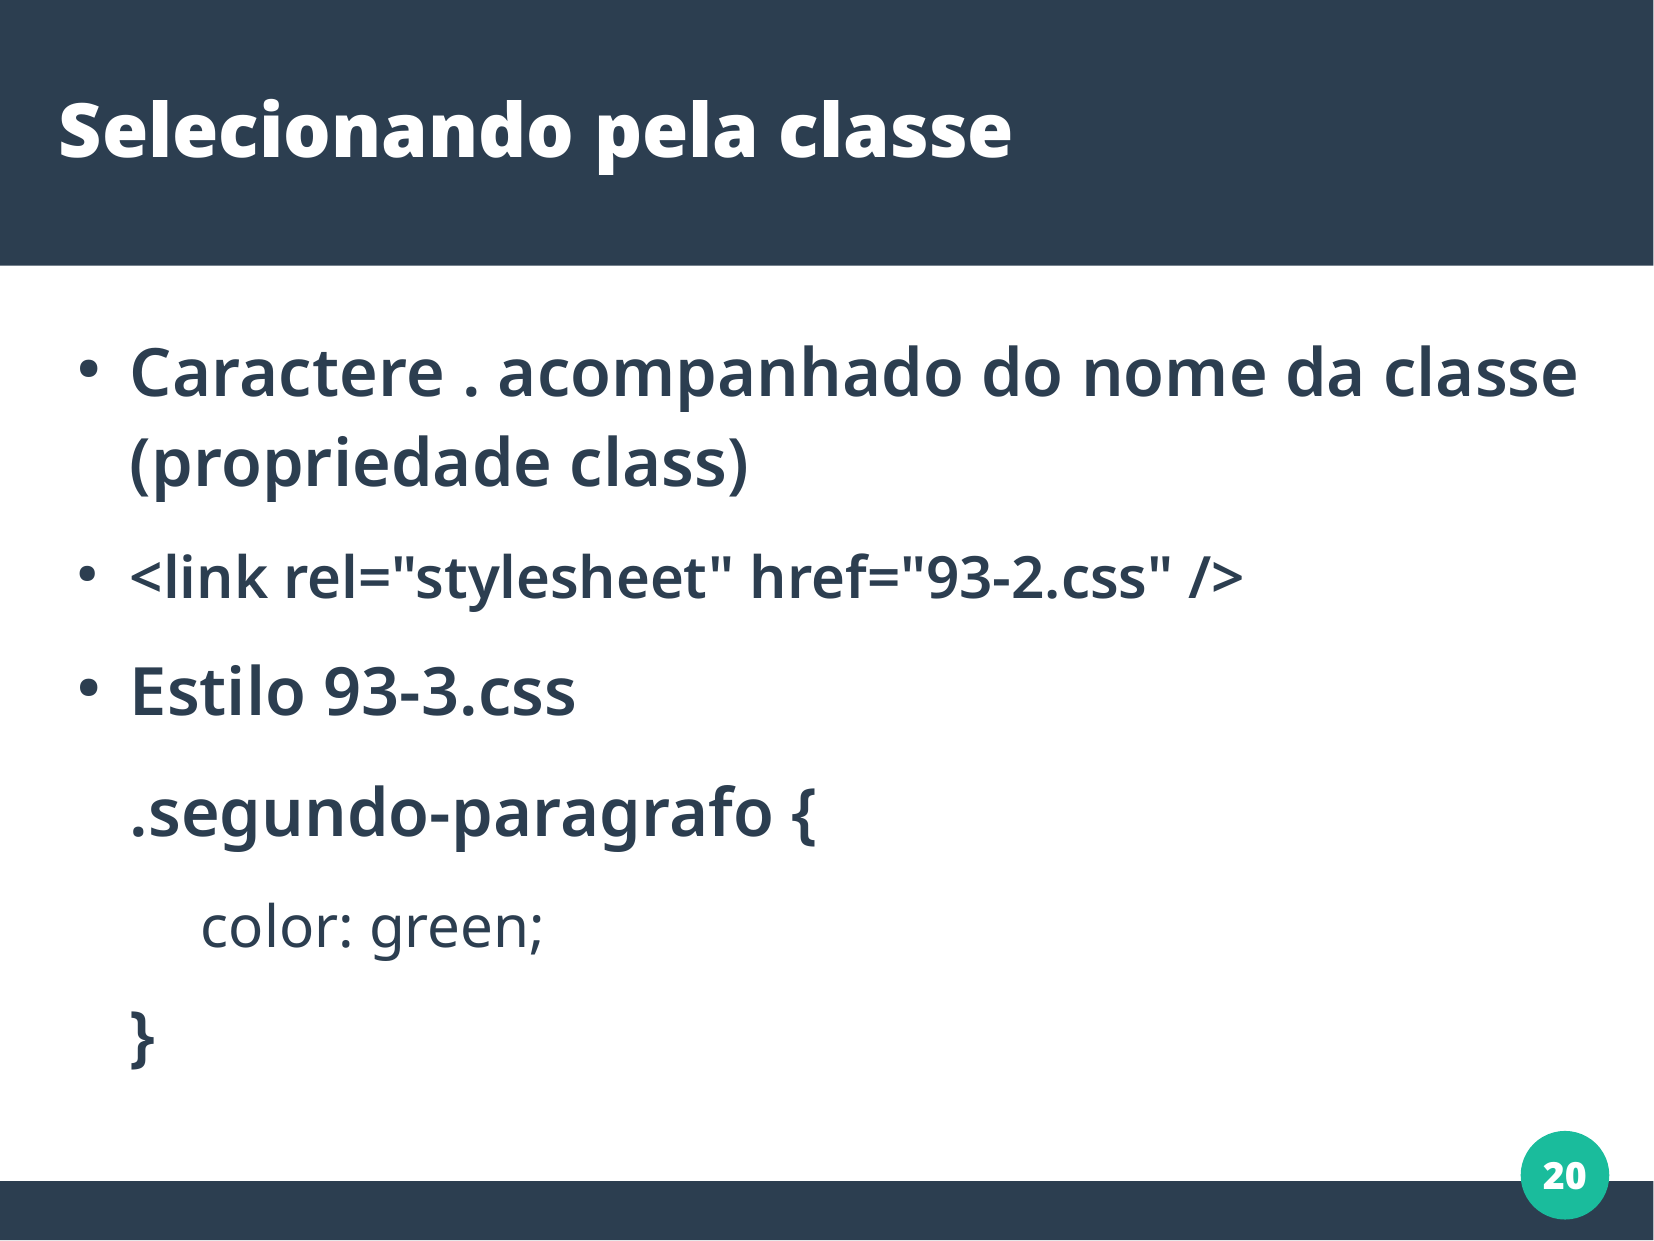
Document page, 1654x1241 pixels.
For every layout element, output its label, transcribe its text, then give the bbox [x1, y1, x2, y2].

list Caractere . acompanhado do nome da classe (propriedade class) <link rel="stylesheet" href="93-2.css" /> Estilo 93-3.css .segundo-paragrafo { color: green; } [59, 324, 1595, 1152]
title Selecionando pela classe [59, 49, 1595, 207]
